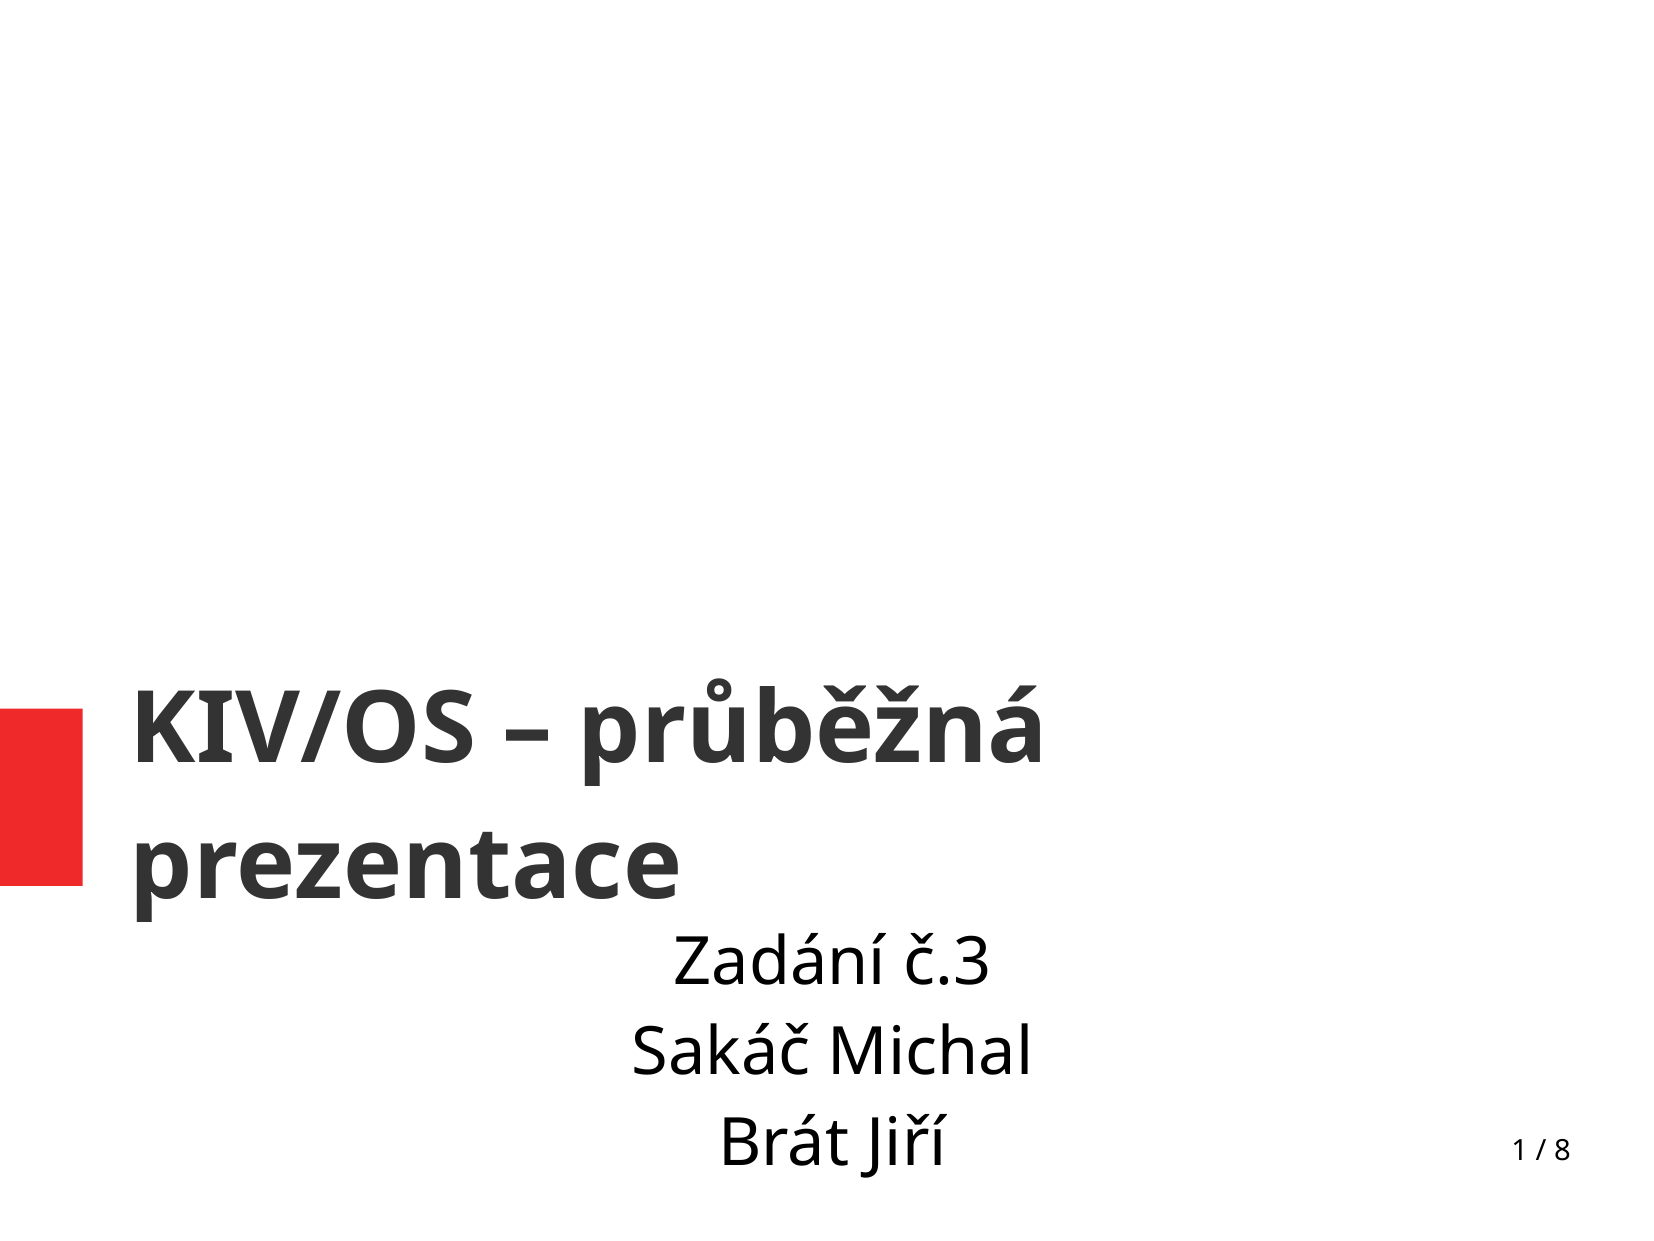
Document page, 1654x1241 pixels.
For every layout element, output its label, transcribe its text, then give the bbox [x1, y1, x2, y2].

subtitle Zadání č.3 Sakáč Michal Brát Jiří [129, 912, 1536, 1186]
title KIV/OS – průběžná prezentace [129, 655, 1536, 912]
